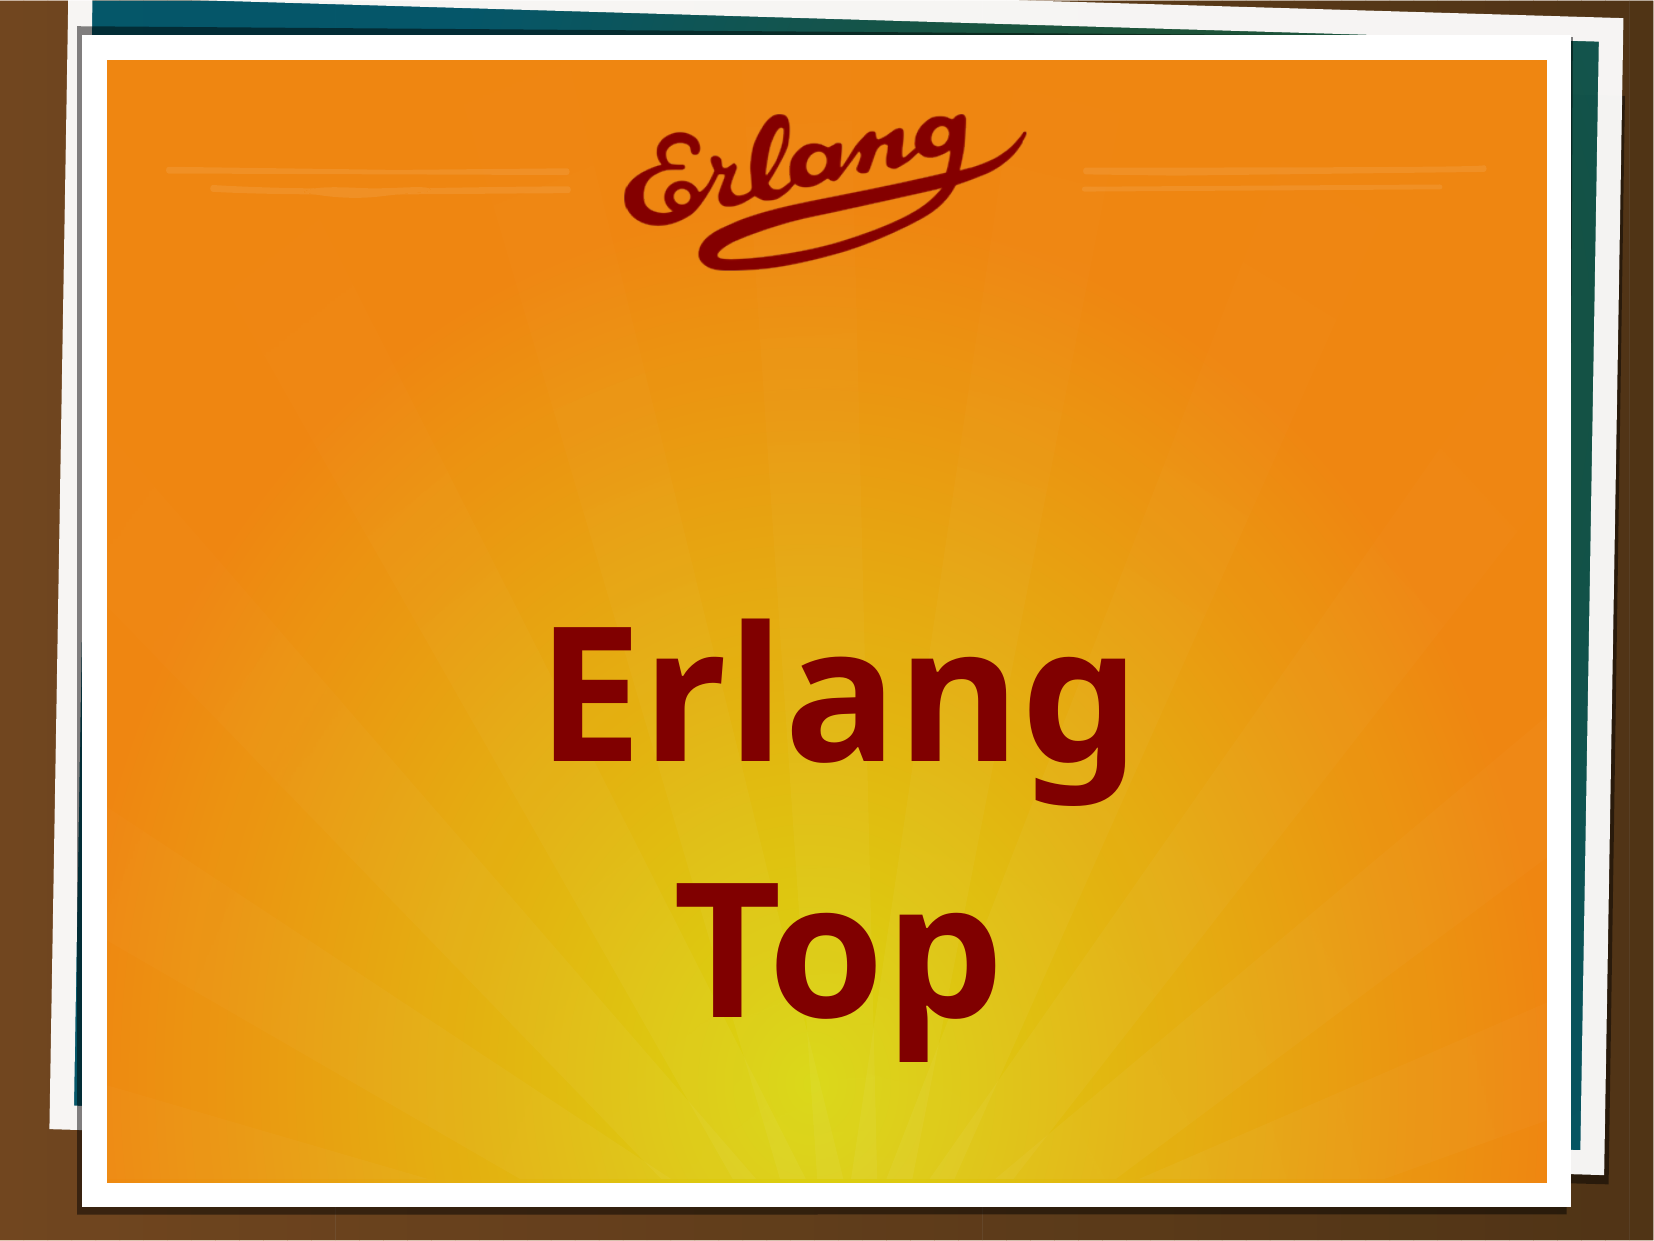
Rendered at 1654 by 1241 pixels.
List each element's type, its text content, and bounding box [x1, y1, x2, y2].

picture [623, 113, 1028, 272]
text_box Erlang Top [377, 553, 1300, 827]
